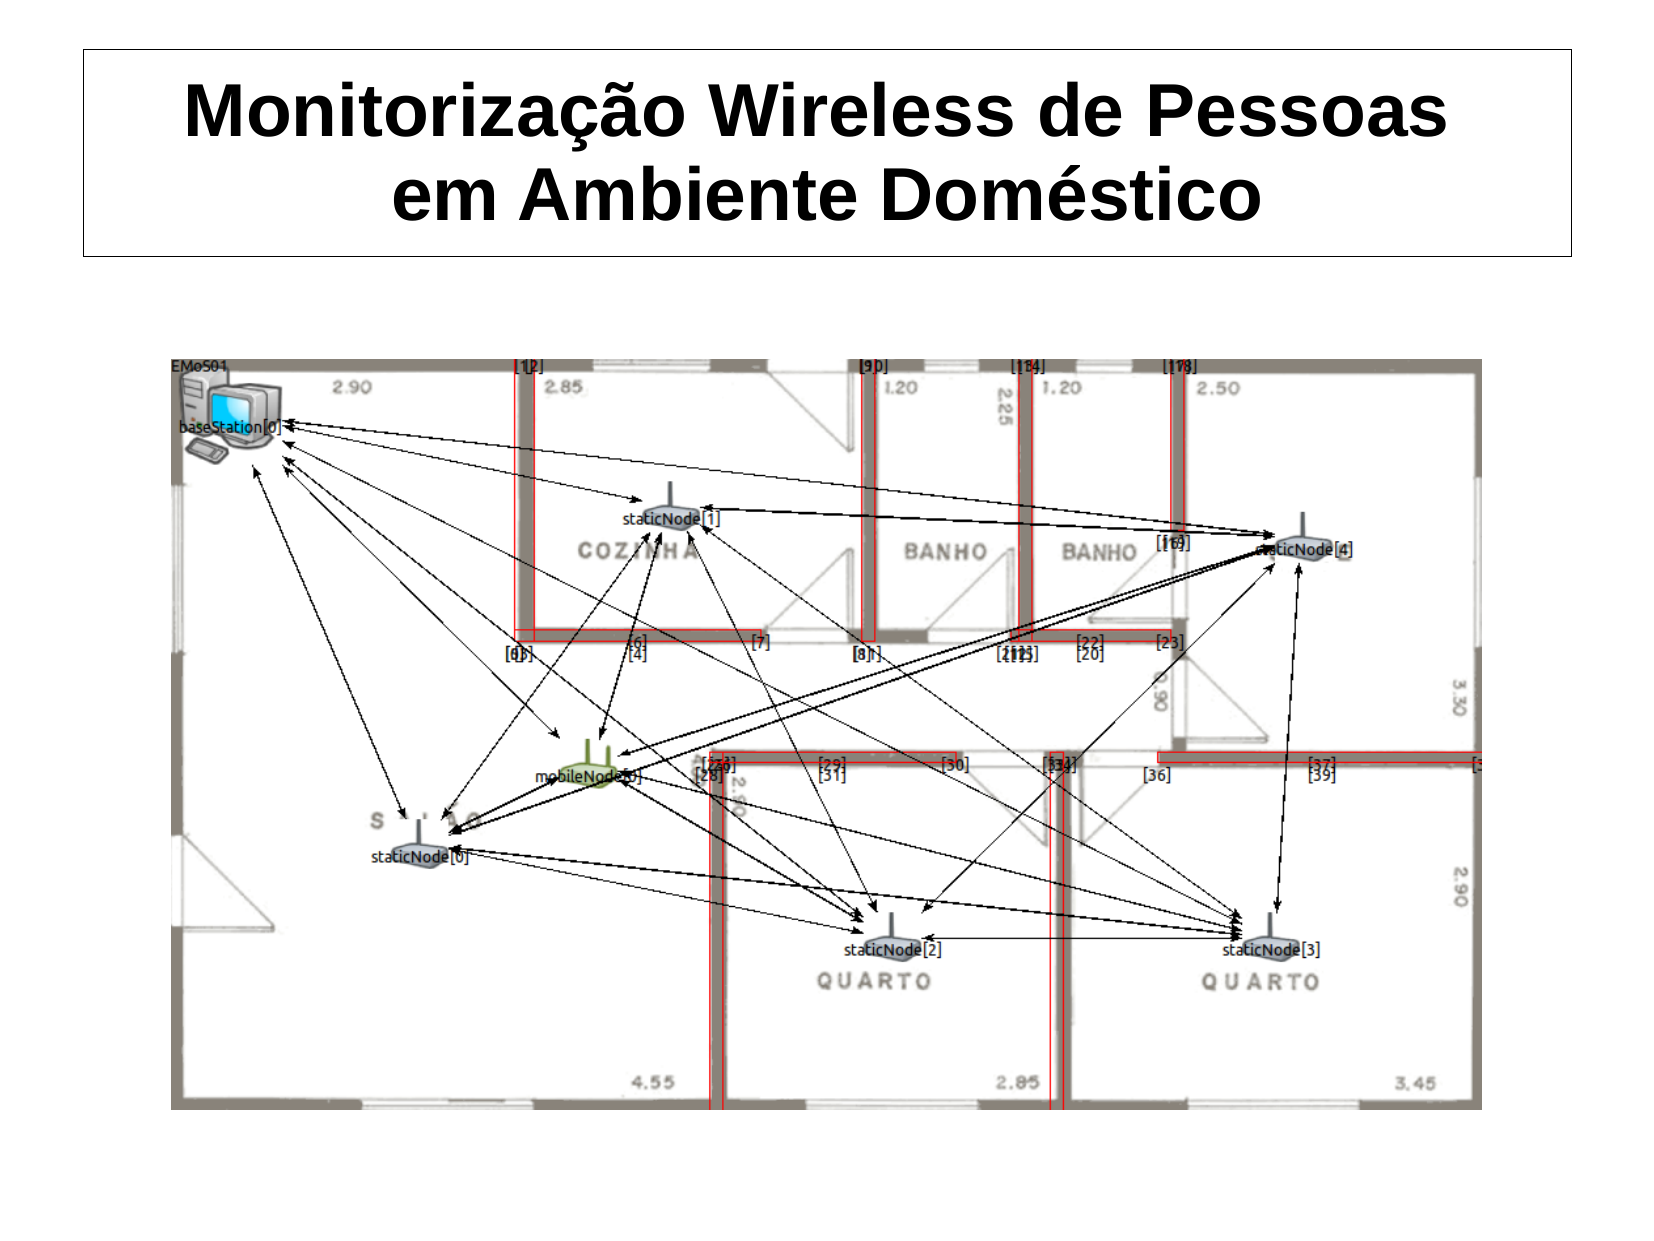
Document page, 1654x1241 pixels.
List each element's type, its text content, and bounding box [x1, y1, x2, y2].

title Monitorização Wireless de Pessoas em Ambiente Doméstico [83, 49, 1572, 257]
picture [171, 1010, 1482, 1111]
subtitle [82, 290, 1538, 1010]
